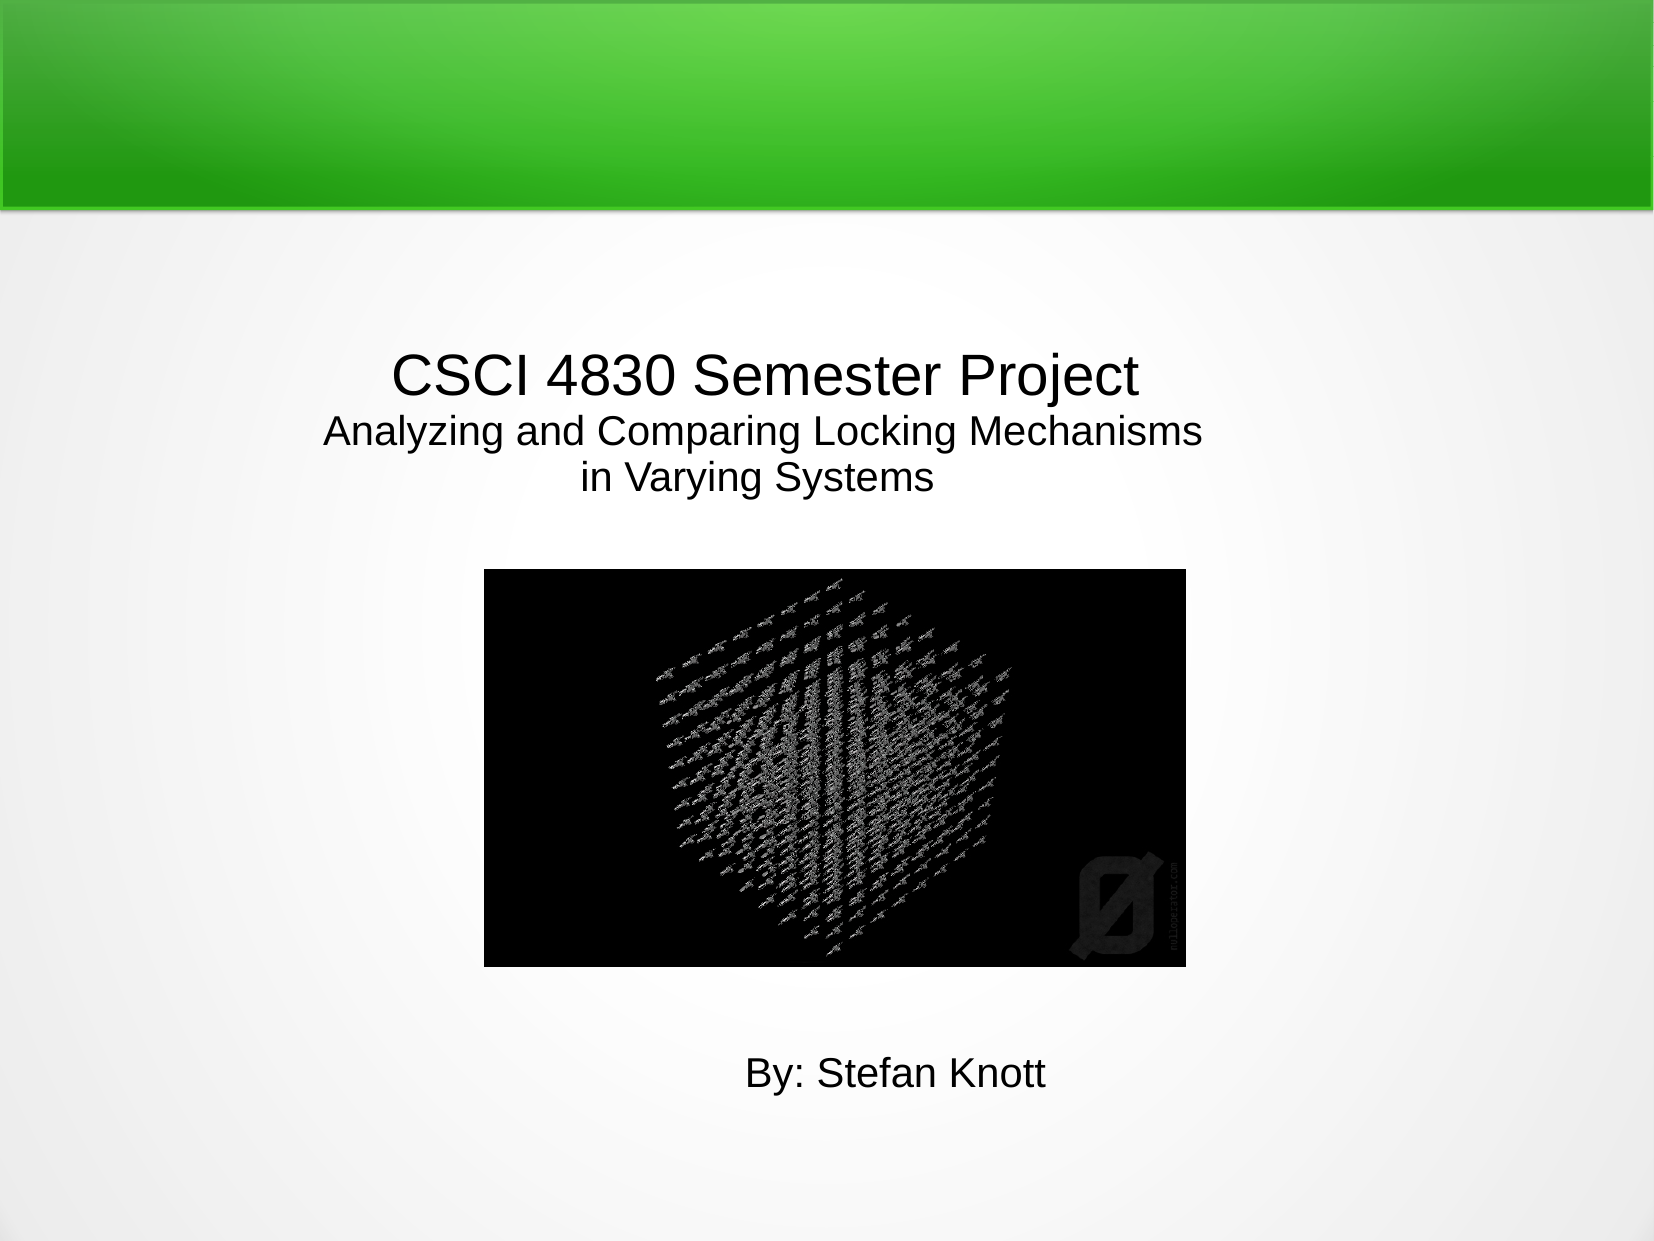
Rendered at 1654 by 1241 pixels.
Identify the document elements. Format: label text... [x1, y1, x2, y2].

text_box By: Stefan Knott [510, 1005, 1081, 1141]
picture [484, 569, 1186, 967]
subtitle CSCI 4830 Semester Project Analyzing and Comparing Locking Mechanisms in Varying Systems [11, 92, 1501, 751]
